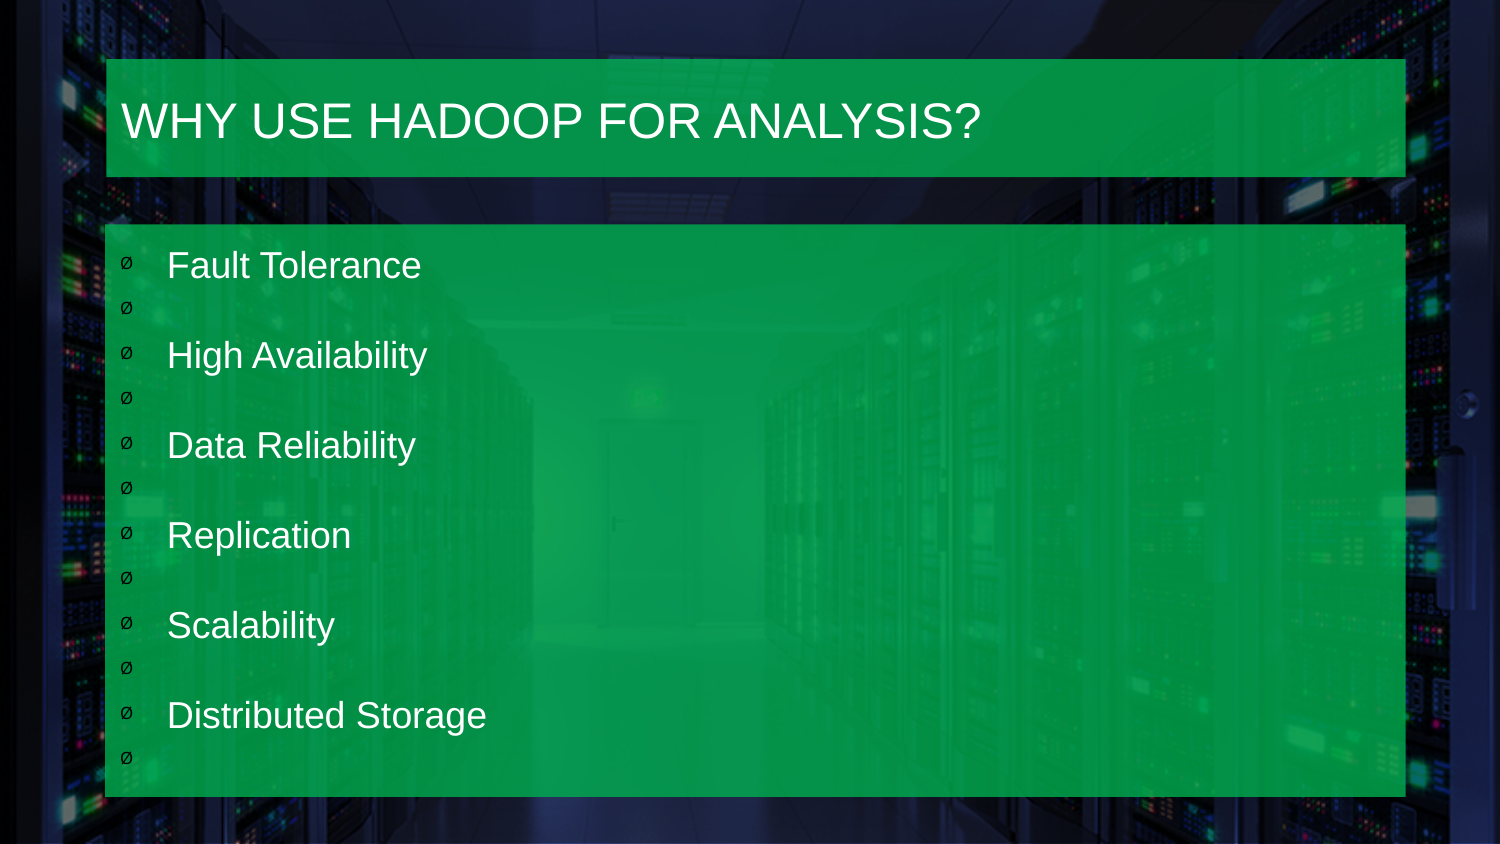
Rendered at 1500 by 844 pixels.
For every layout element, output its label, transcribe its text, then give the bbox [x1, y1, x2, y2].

text_box WHY USE HADOOP FOR ANALYSIS? [106, 59, 1406, 177]
text_box [0, 0, 1500, 844]
text_box Fault Tolerance High Availability Data Reliability Replication Scalability Distributed Storage [105, 224, 1406, 797]
